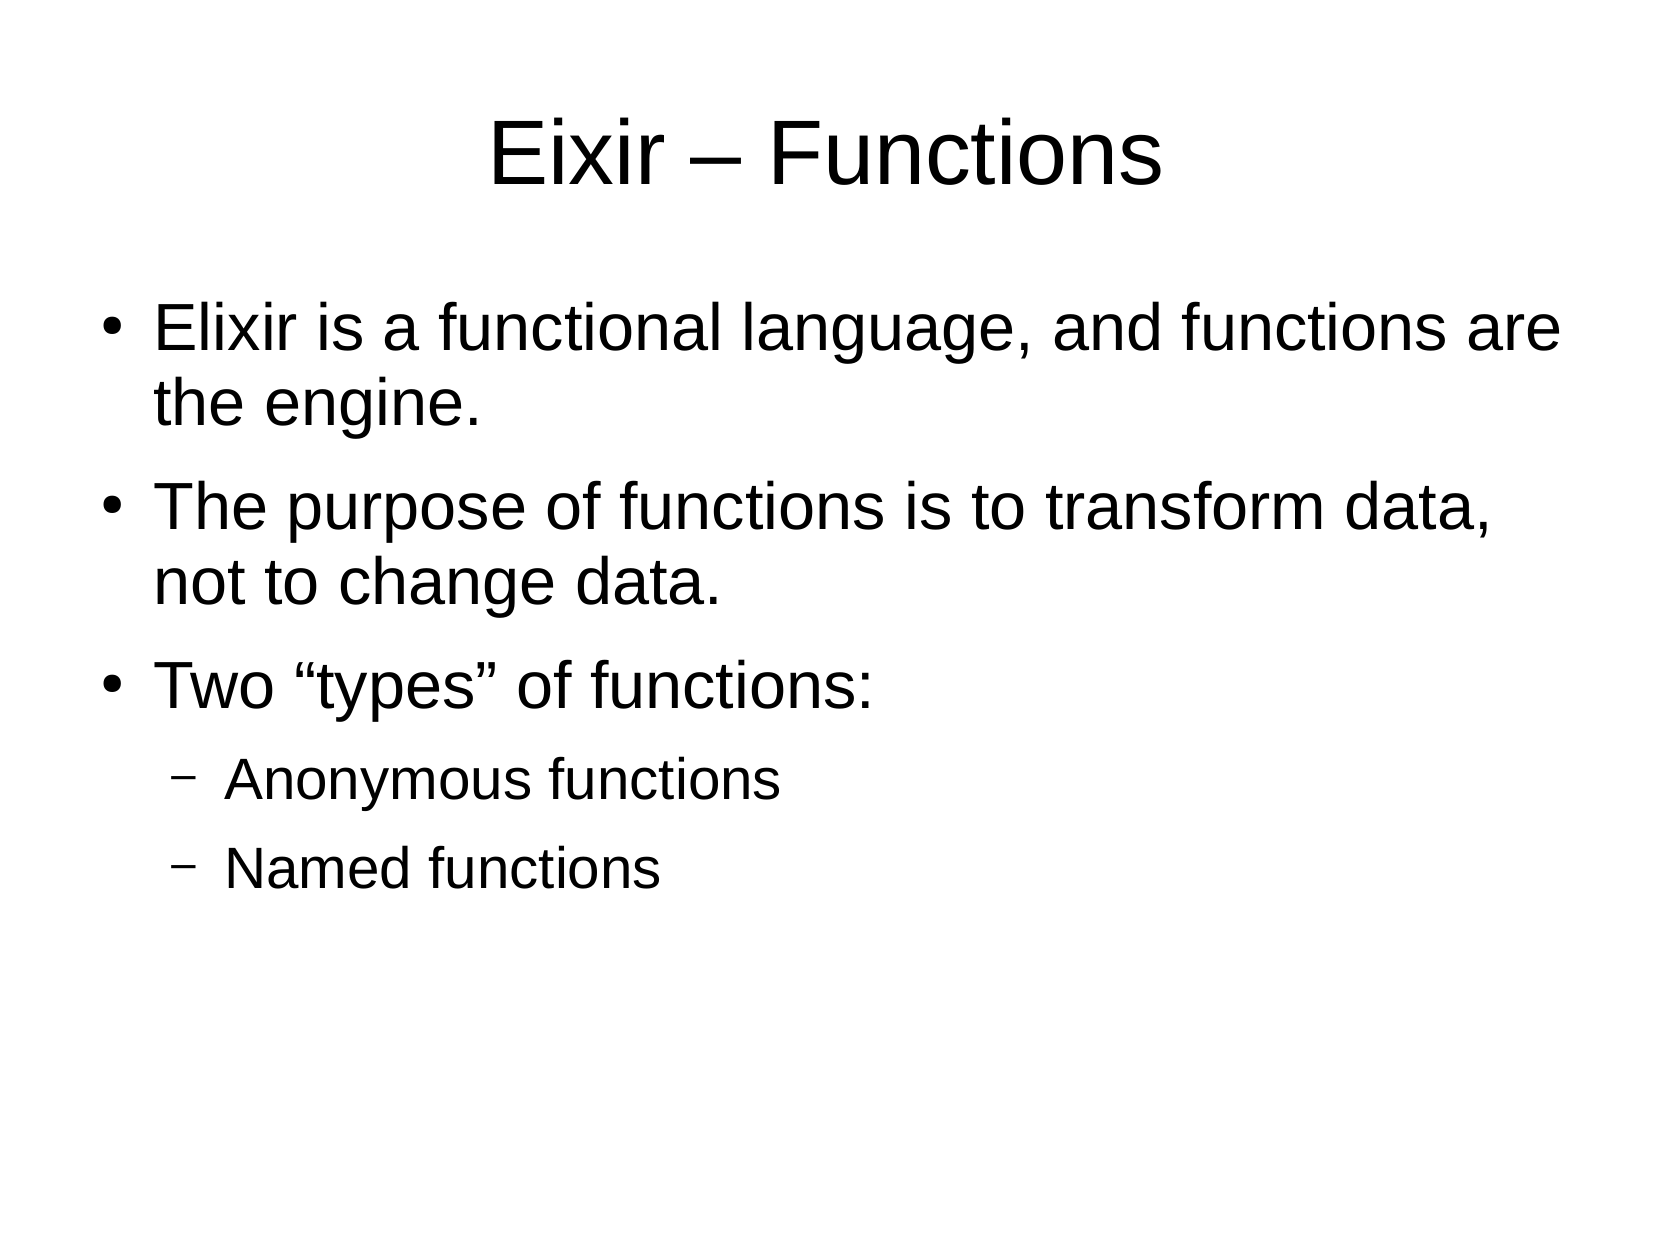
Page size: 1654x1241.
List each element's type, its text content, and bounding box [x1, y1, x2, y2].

list Elixir is a functional language, and functions are the engine. The purpose of functions is to transform data, not to change data. Two “types” of functions: Anonymous functions Named functions [82, 290, 1571, 1010]
title Eixir – Functions [82, 49, 1571, 257]
